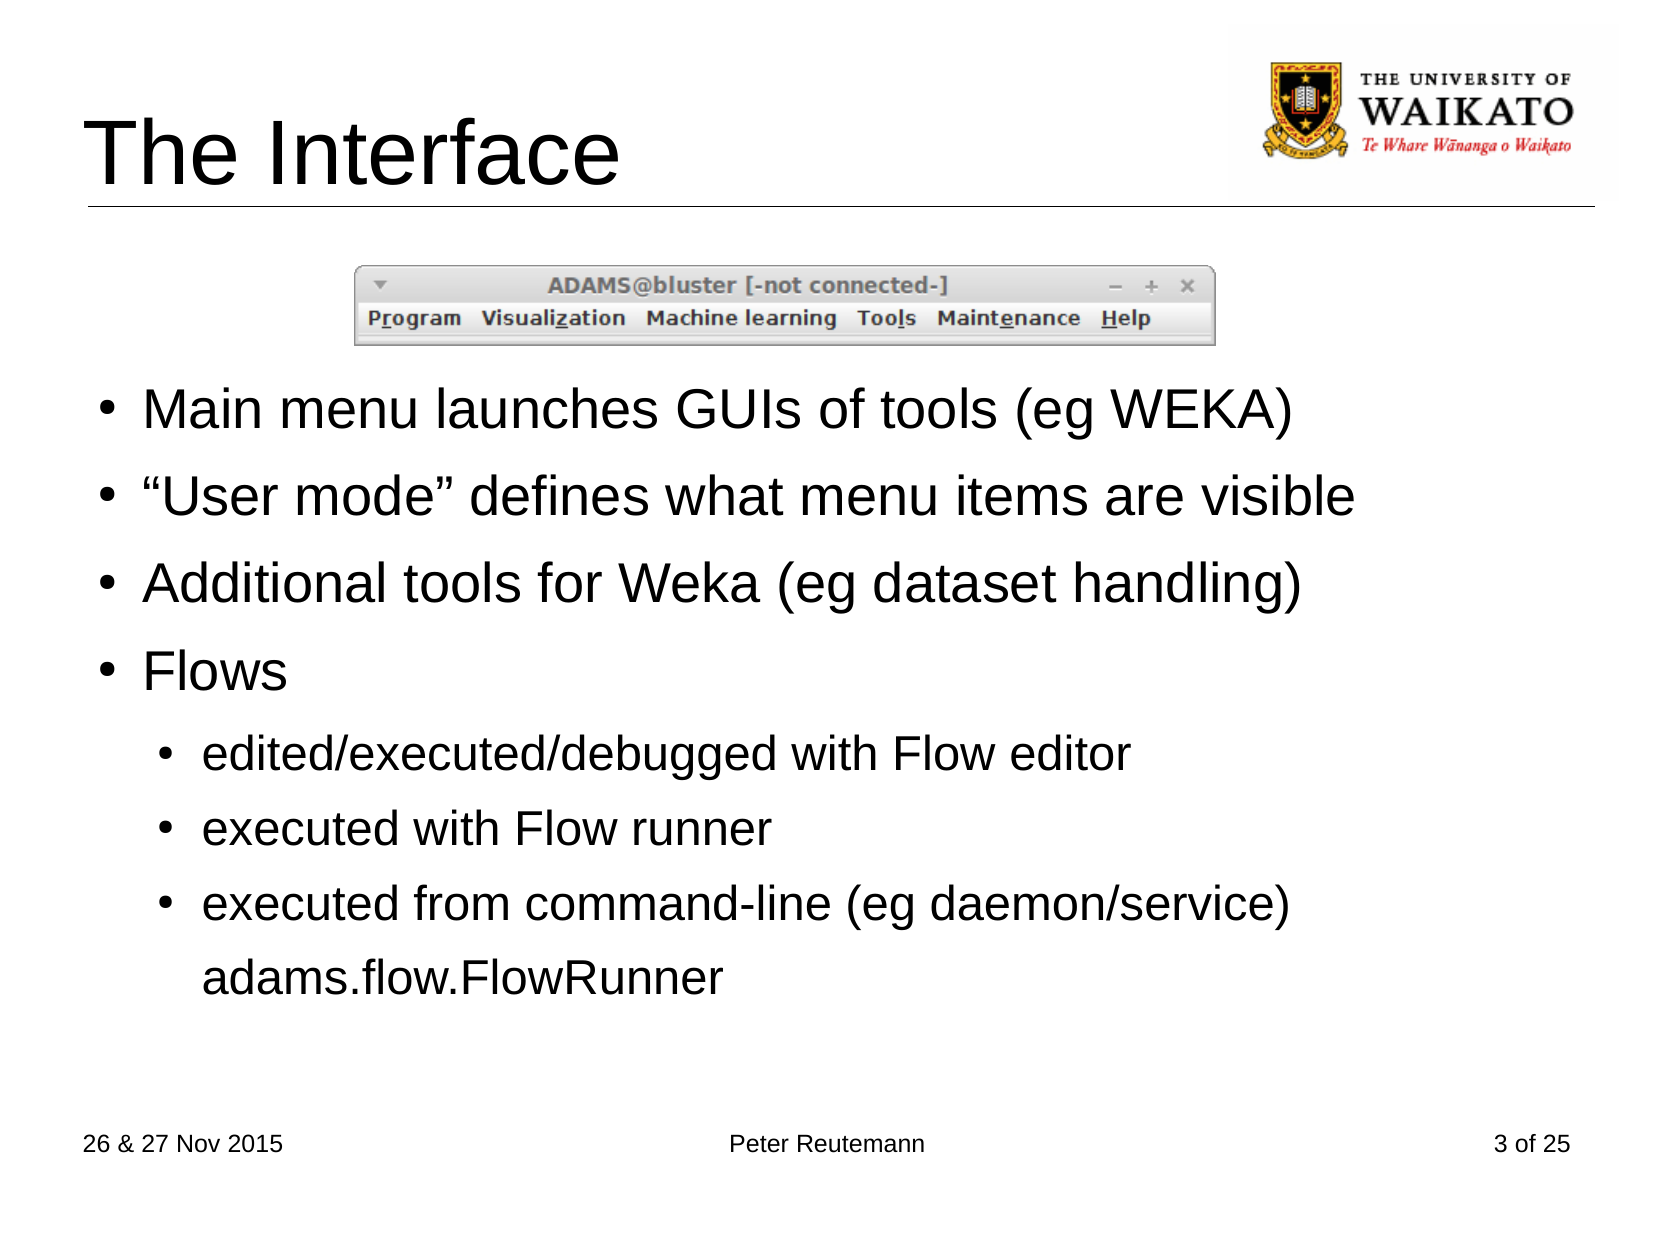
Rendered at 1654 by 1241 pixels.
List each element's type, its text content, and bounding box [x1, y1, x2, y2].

picture [354, 265, 1216, 346]
picture [1228, 24, 1619, 201]
title The Interface [82, 49, 1571, 257]
list Main menu launches GUIs of tools (eg WEKA) “User mode” defines what menu items are visible Additional tools for Weka (eg dataset handling) Flows edited/executed/debugged with Flow editor executed with Flow runner executed from command-line (eg daemon/service) adams.flow.FlowRunner [82, 290, 1571, 1010]
